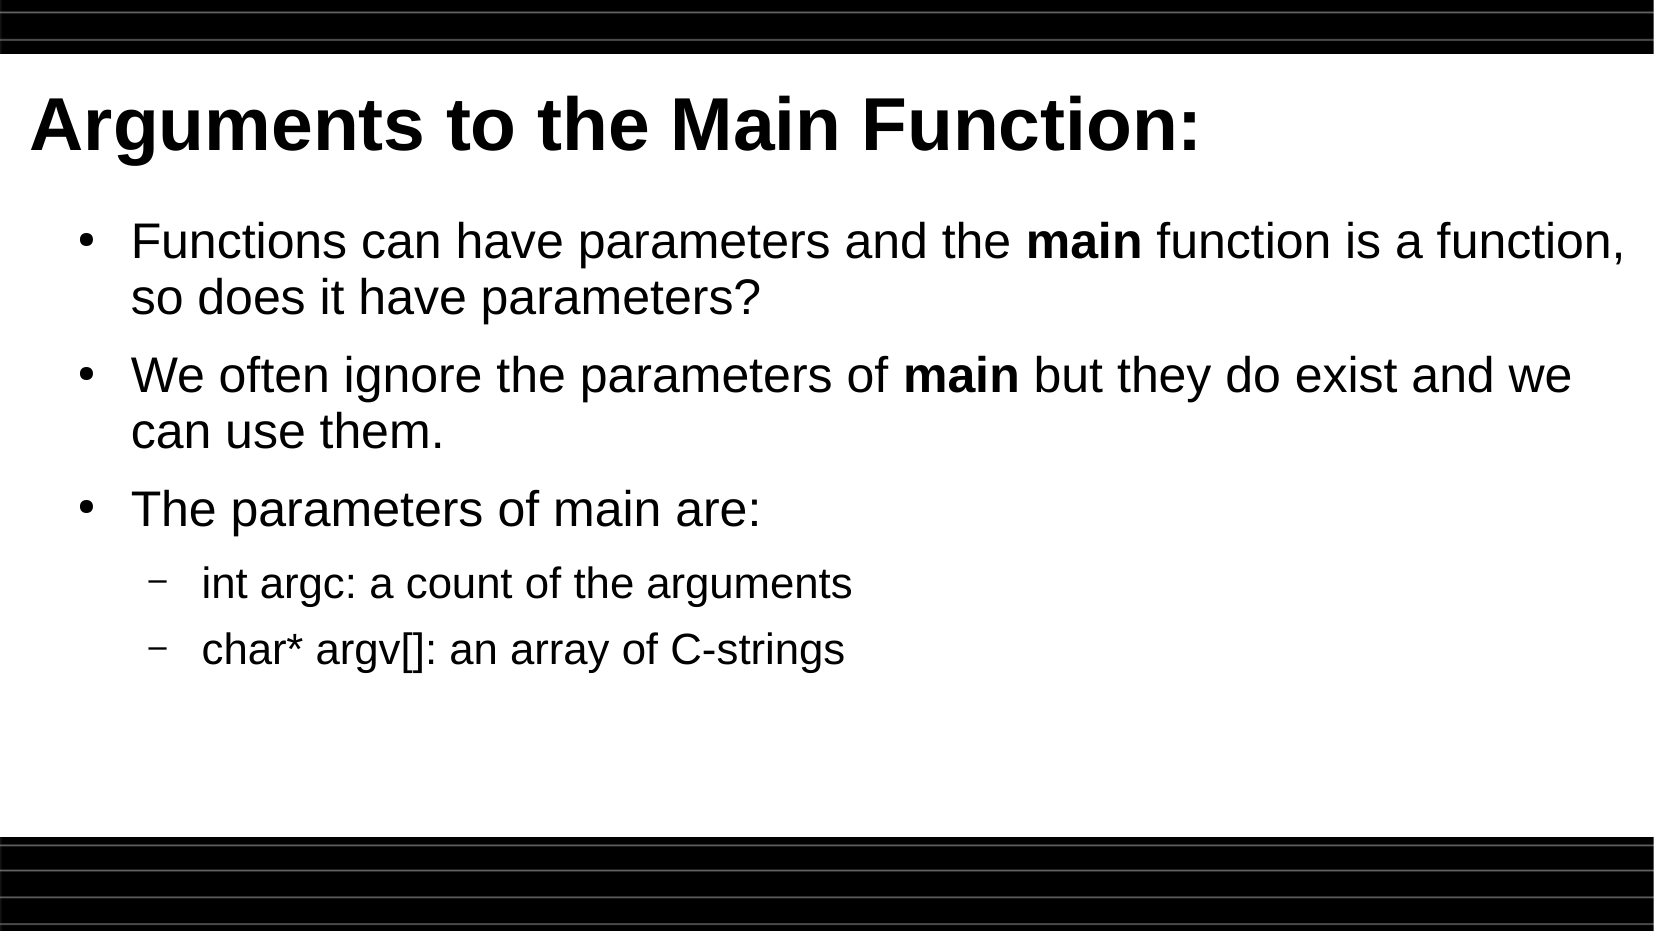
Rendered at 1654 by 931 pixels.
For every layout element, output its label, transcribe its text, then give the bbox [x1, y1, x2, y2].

picture [0, 837, 1654, 931]
picture [0, 0, 1654, 54]
text_box Arguments to the Main Function: [15, 75, 1606, 196]
list Functions can have parameters and the main function is a function, so does it have parameters? We often ignore the parameters of main but they do exist and we can use them. The parameters of main are: int argc: a count of the arguments char* argv[]: an array of C-strings [60, 213, 1636, 826]
